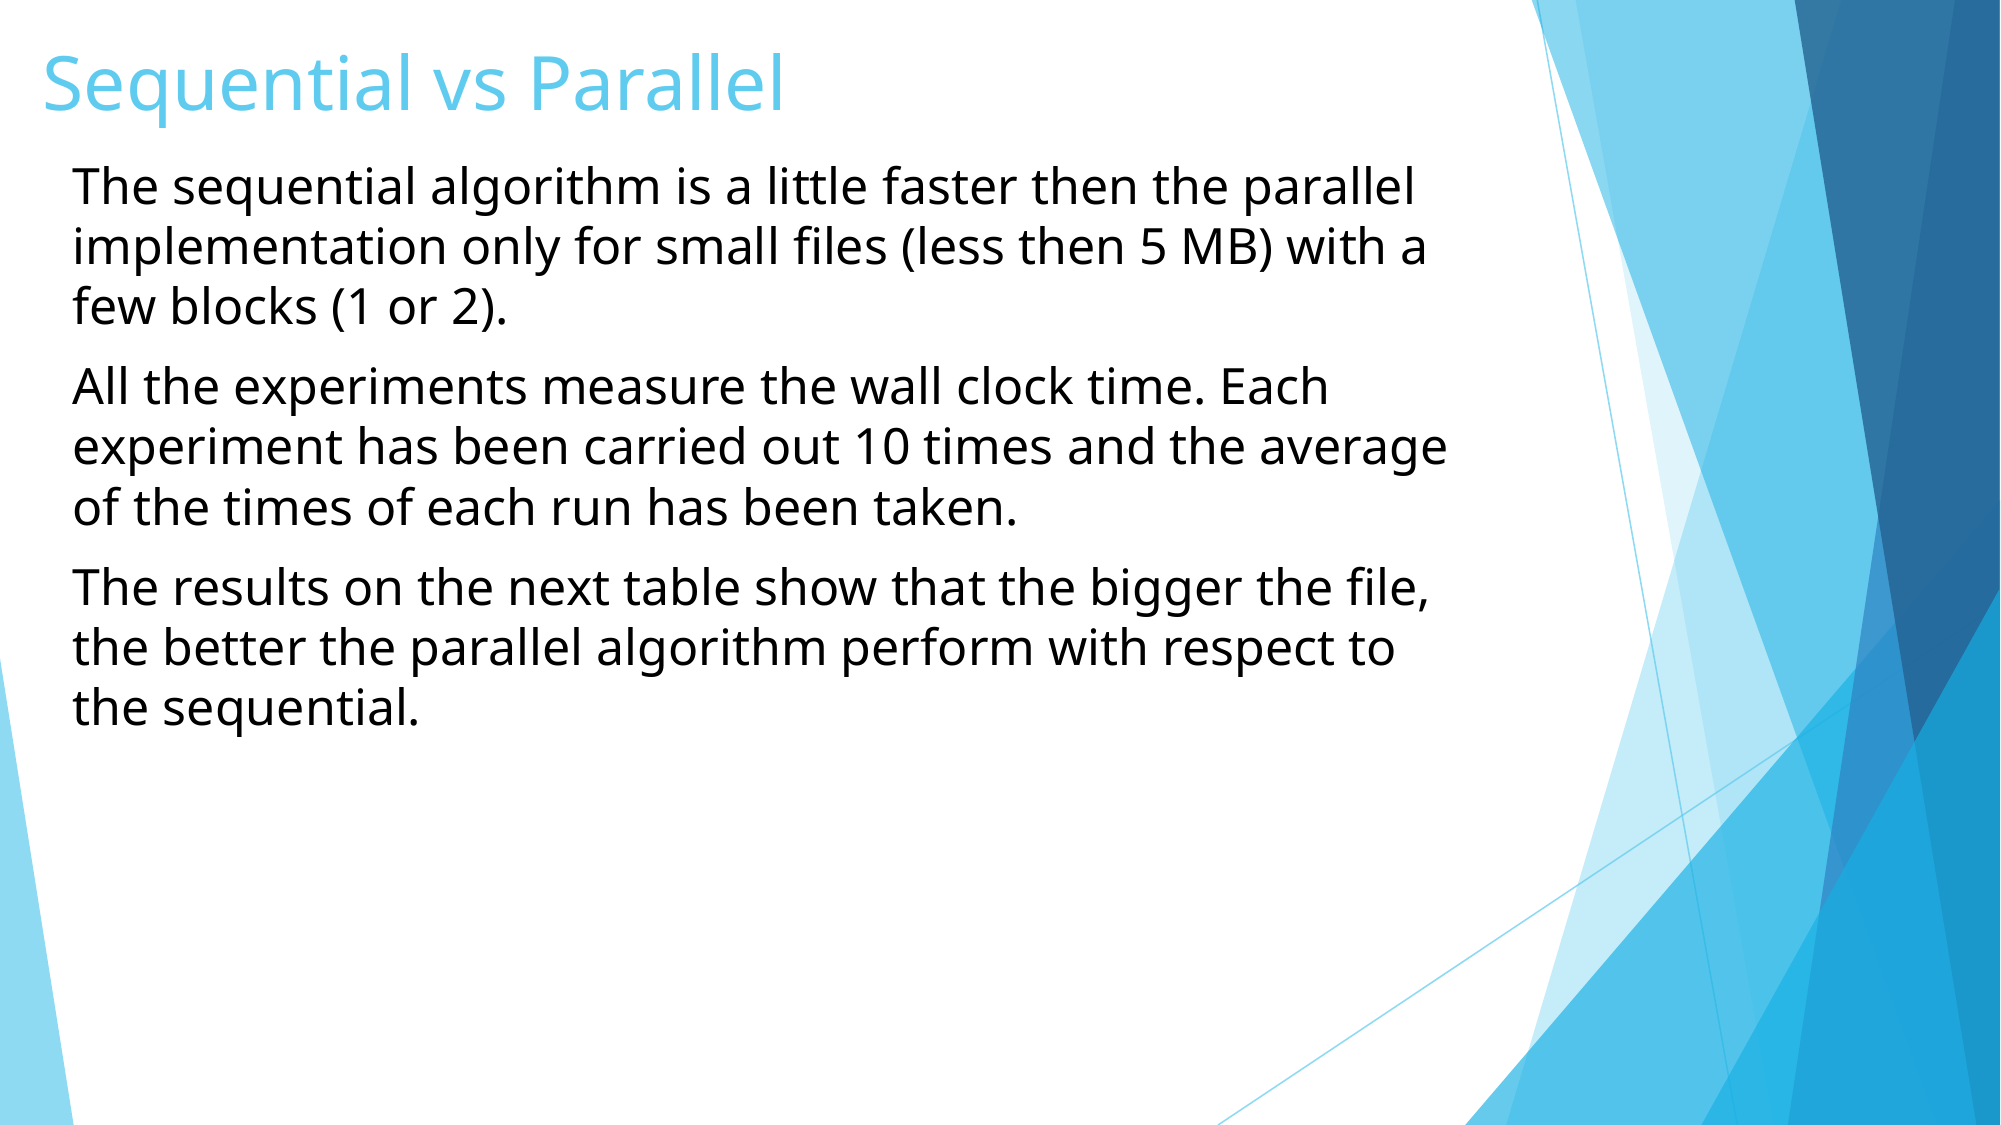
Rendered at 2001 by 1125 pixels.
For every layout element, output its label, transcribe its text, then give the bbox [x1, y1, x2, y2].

title Sequential vs Parallel [27, 28, 1438, 147]
list The sequential algorithm is a little faster then the parallel implementation only for small files (less then 5 MB) with a few blocks (1 or 2). All the experiments measure the wall clock time. Each experiment has been carried out 10 times and the average of the times of each run has been taken. The results on the next table show that the bigger the file, the better the parallel algorithm perform with respect to the sequential. [57, 146, 1468, 1069]
